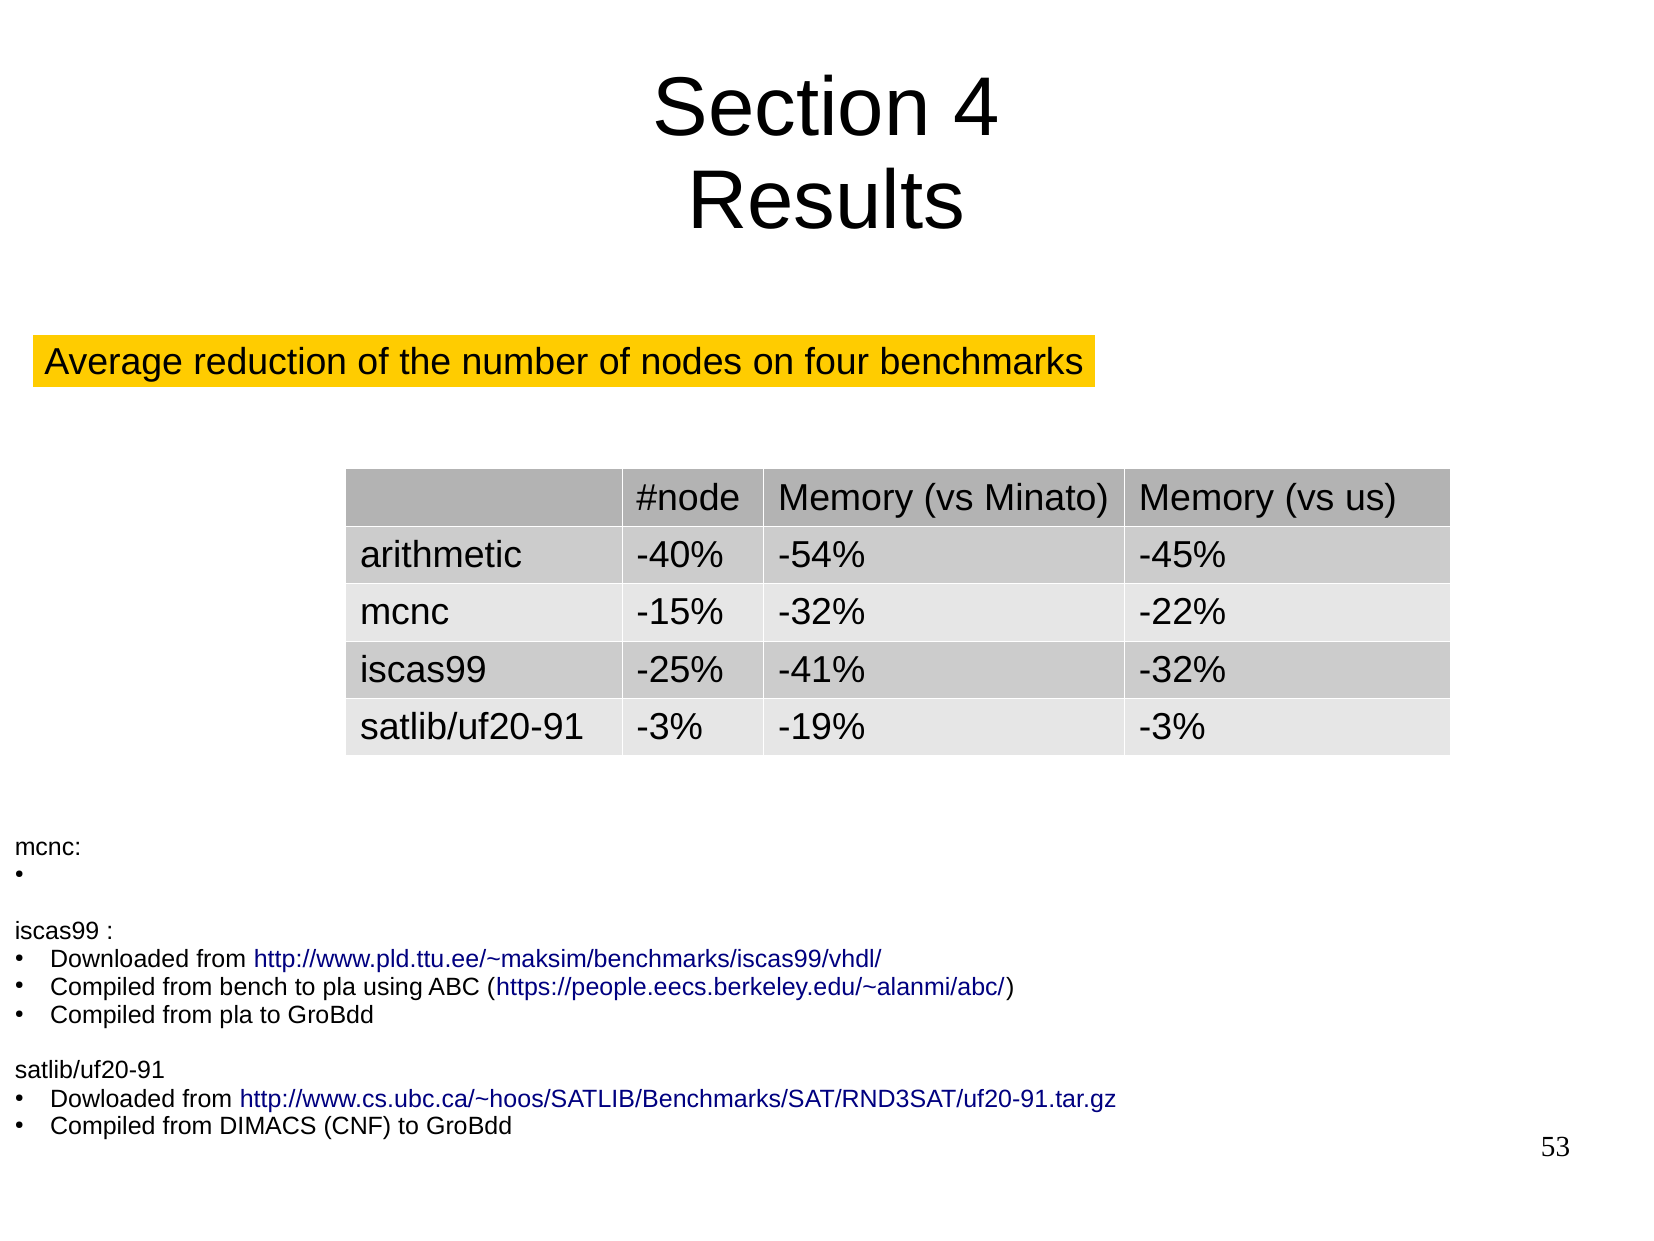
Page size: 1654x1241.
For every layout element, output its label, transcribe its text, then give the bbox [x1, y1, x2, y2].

text_box Average reduction of the number of nodes on four benchmarks [33, 335, 1095, 387]
text_box mcnc: iscas99 : Downloaded from http://www.pld.ttu.ee/~maksim/benchmarks/iscas99/vhdl/ Compiled from bench to pla using ABC (https://people.eecs.berkeley.edu/~alanmi/abc/) Compiled from pla to GroBdd satlib/uf20-91 Dowloaded from http://www.cs.ubc.ca/~hoos/SATLIB/Benchmarks/SAT/RND3SAT/uf20-91.tar.gz Compiled from DIMACS (CNF) to GroBdd [0, 825, 1591, 1148]
table_cell -22% [1125, 584, 1450, 641]
table_cell -19% [764, 699, 1124, 755]
table_cell -54% [764, 527, 1124, 583]
table_cell -41% [764, 642, 1124, 698]
table_cell arithmetic [346, 527, 622, 583]
table_header Memory (vs us) [1125, 469, 1450, 526]
table_cell mcnc [346, 584, 622, 641]
table_cell -3% [623, 699, 763, 755]
title Section 4 Results [82, 49, 1571, 257]
table_cell -32% [1125, 642, 1450, 698]
table_cell -15% [623, 584, 763, 641]
table_cell satlib/uf20-91 [346, 699, 622, 755]
table_cell iscas99 [346, 642, 622, 698]
table_cell -45% [1125, 527, 1450, 583]
table_header #node [623, 469, 763, 526]
table_cell -3% [1125, 699, 1450, 755]
table_cell -32% [764, 584, 1124, 641]
table_header Memory (vs Minato) [764, 469, 1124, 526]
table_cell -40% [623, 527, 763, 583]
table_header [346, 469, 622, 526]
table_cell -25% [623, 642, 763, 698]
